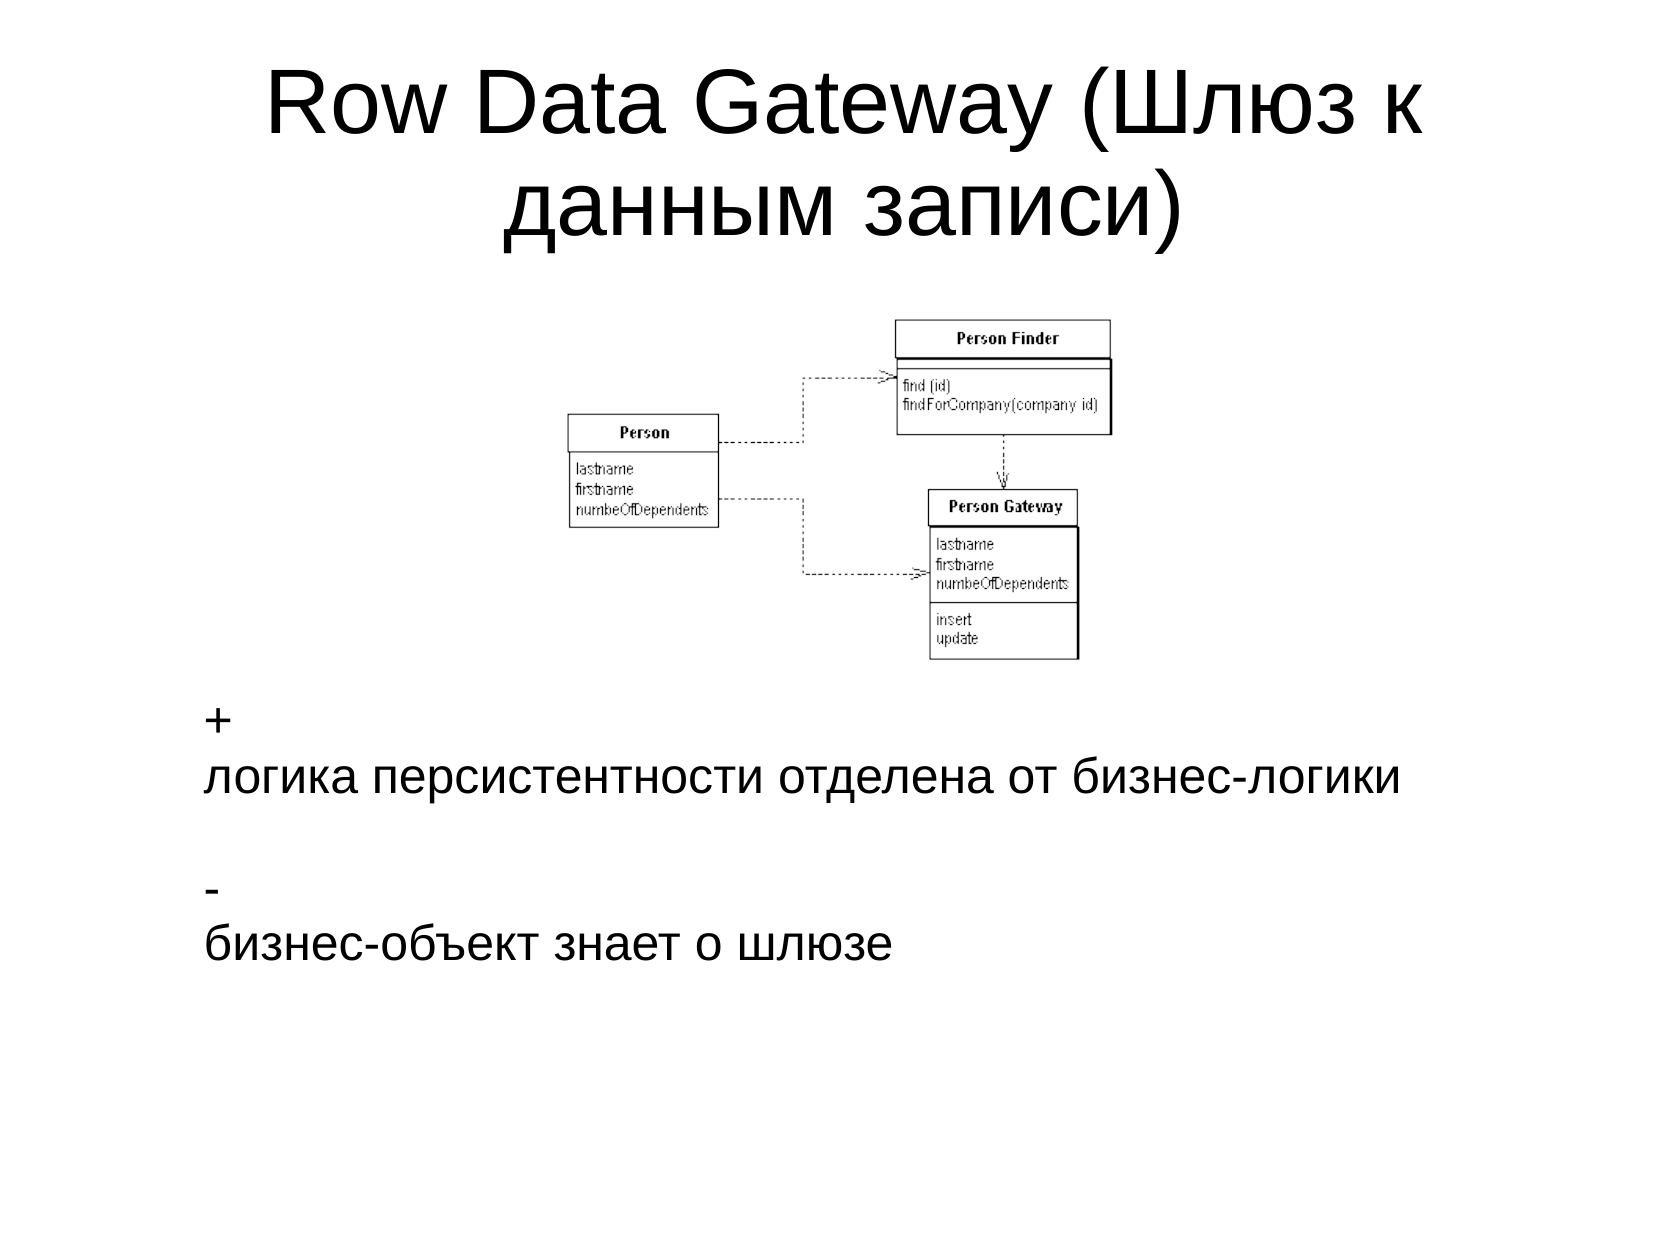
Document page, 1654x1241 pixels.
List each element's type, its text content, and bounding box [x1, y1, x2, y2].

picture [566, 318, 1116, 685]
text_box + логика персистентности отделена от бизнес-логики - бизнес-объект знает о шлюзе [118, 685, 1502, 1183]
title Row Data Gateway (Шлюз к данным записи) [82, 49, 1571, 257]
